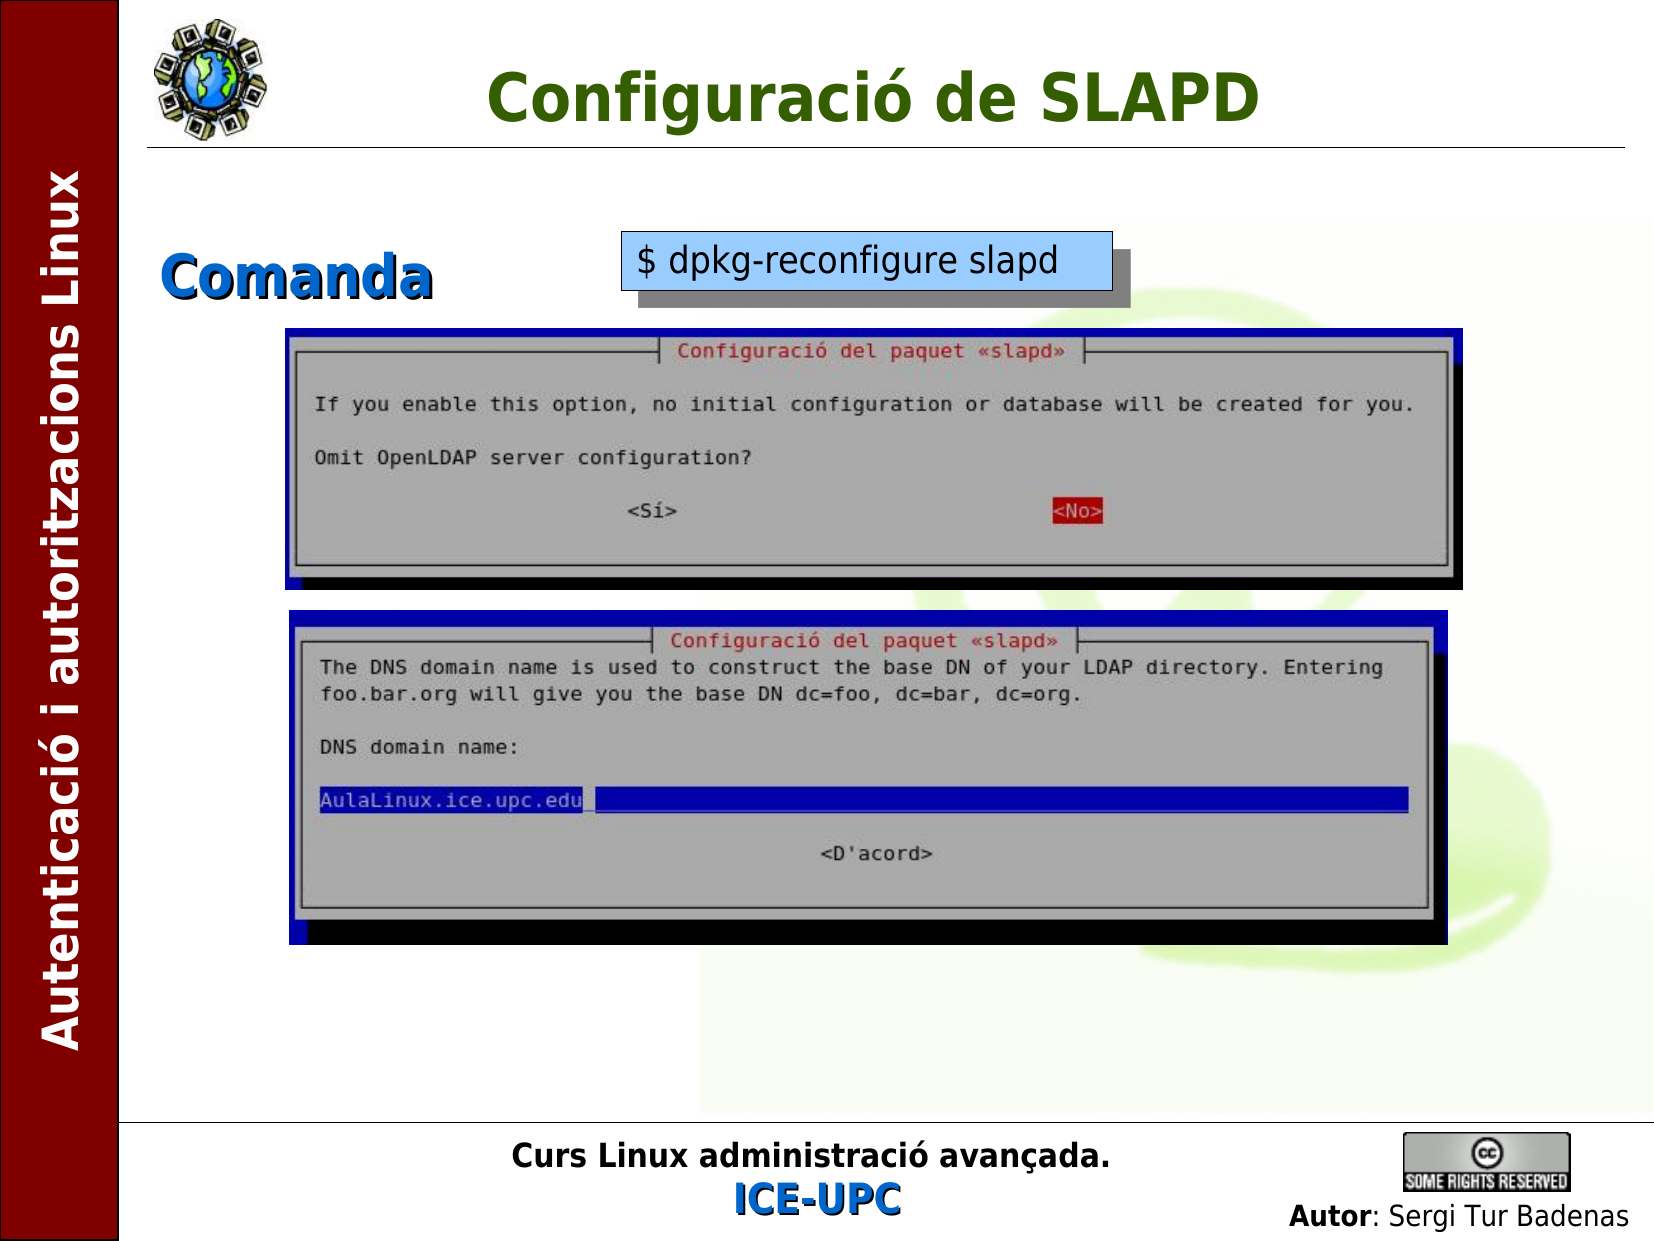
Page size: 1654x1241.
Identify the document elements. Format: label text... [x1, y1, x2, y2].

text_box $ dpkg-reconfigure slapd [621, 231, 1113, 291]
picture [285, 328, 1463, 590]
picture [154, 19, 268, 56]
picture [289, 610, 1448, 945]
title Configuració de SLAPD [129, 56, 1619, 141]
list Comanda [141, 242, 1630, 1078]
picture [1403, 1132, 1571, 1192]
picture [700, 217, 1654, 1113]
